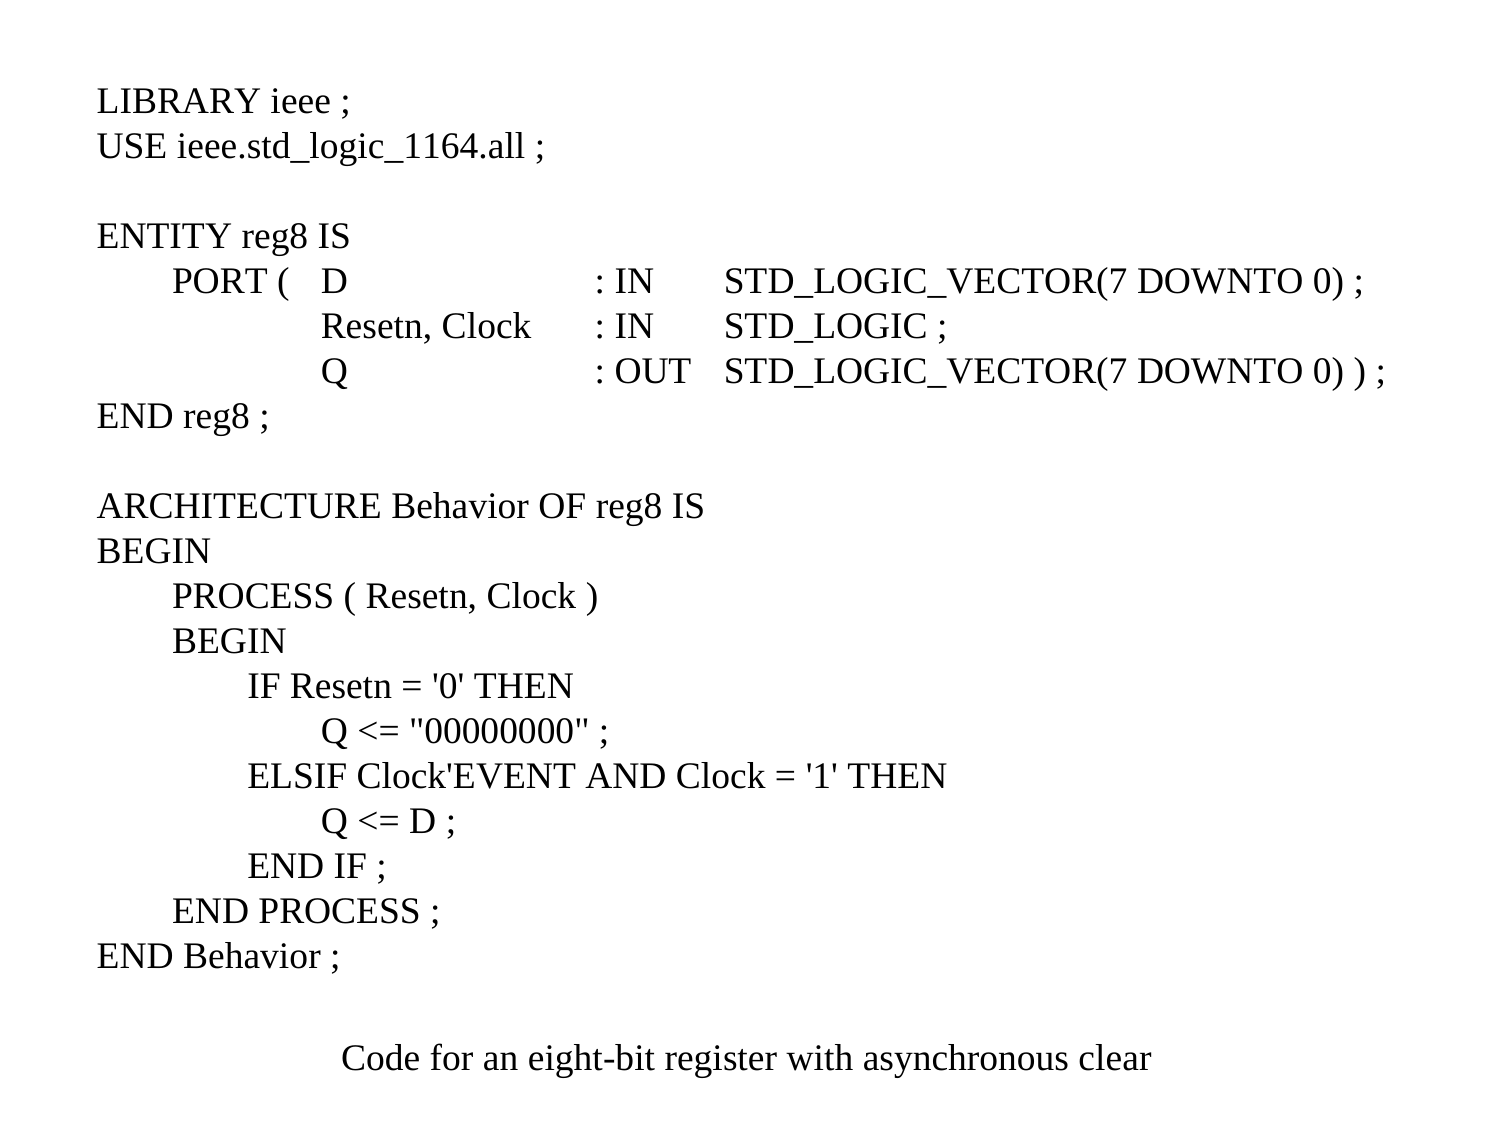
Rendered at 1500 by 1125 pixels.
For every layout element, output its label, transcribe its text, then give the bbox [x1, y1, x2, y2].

text_box Code for an eight-bit register with asynchronous clear [193, 1025, 1300, 1101]
text_box LIBRARY ieee ; USE ieee.std_logic_1164.all ; ENTITY reg8 IS PORT ( D : IN STD_LOGIC_VECTOR(7 DOWNTO 0) ; Resetn, Clock : IN STD_LOGIC ; Q : OUT STD_LOGIC_VECTOR(7 DOWNTO 0) ) ; END reg8 ; ARCHITECTURE Behavior OF reg8 IS BEGIN PROCESS ( Resetn, Clock ) BEGIN IF Resetn = '0' THEN Q <= "00000000" ; ELSIF Clock'EVENT AND Clock = '1' THEN Q <= D ; END IF ; END PROCESS ; END Behavior ; [81, 68, 1402, 984]
